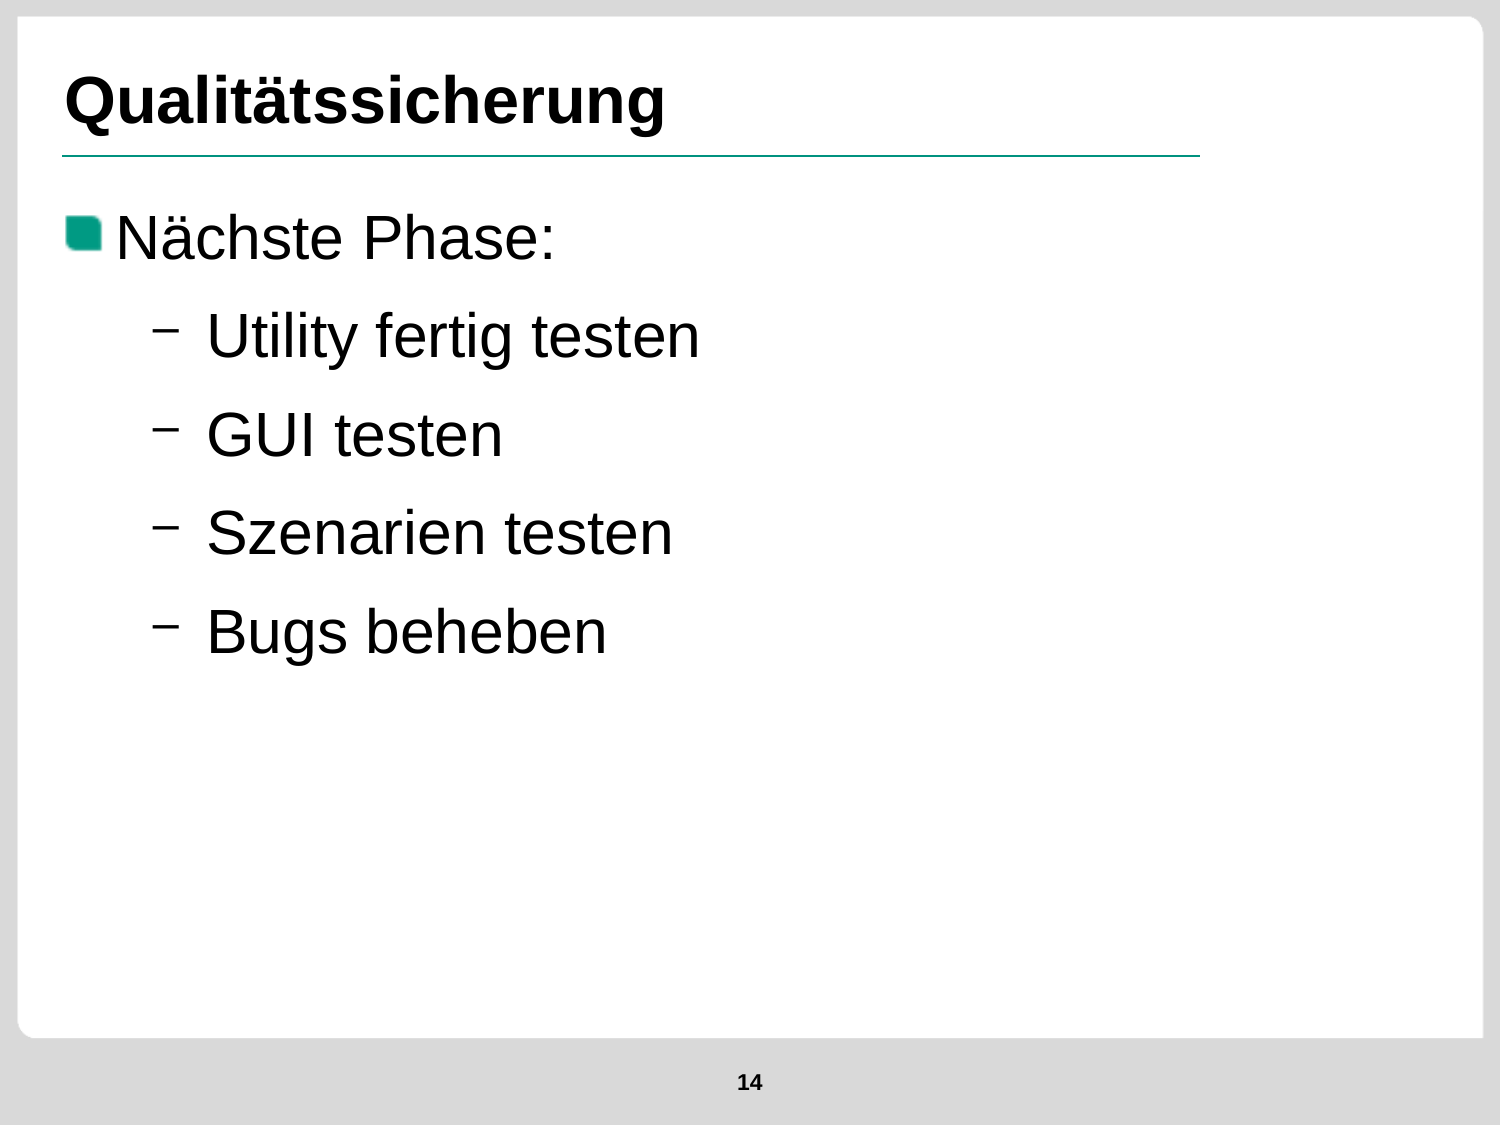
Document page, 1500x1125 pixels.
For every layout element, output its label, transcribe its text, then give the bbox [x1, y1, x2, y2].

list Nächste Phase: Utility fertig testen GUI testen Szenarien testen Bugs beheben [64, 196, 1471, 1000]
title Qualitätssicherung [64, 54, 1114, 147]
picture [0, 0, 1500, 1125]
